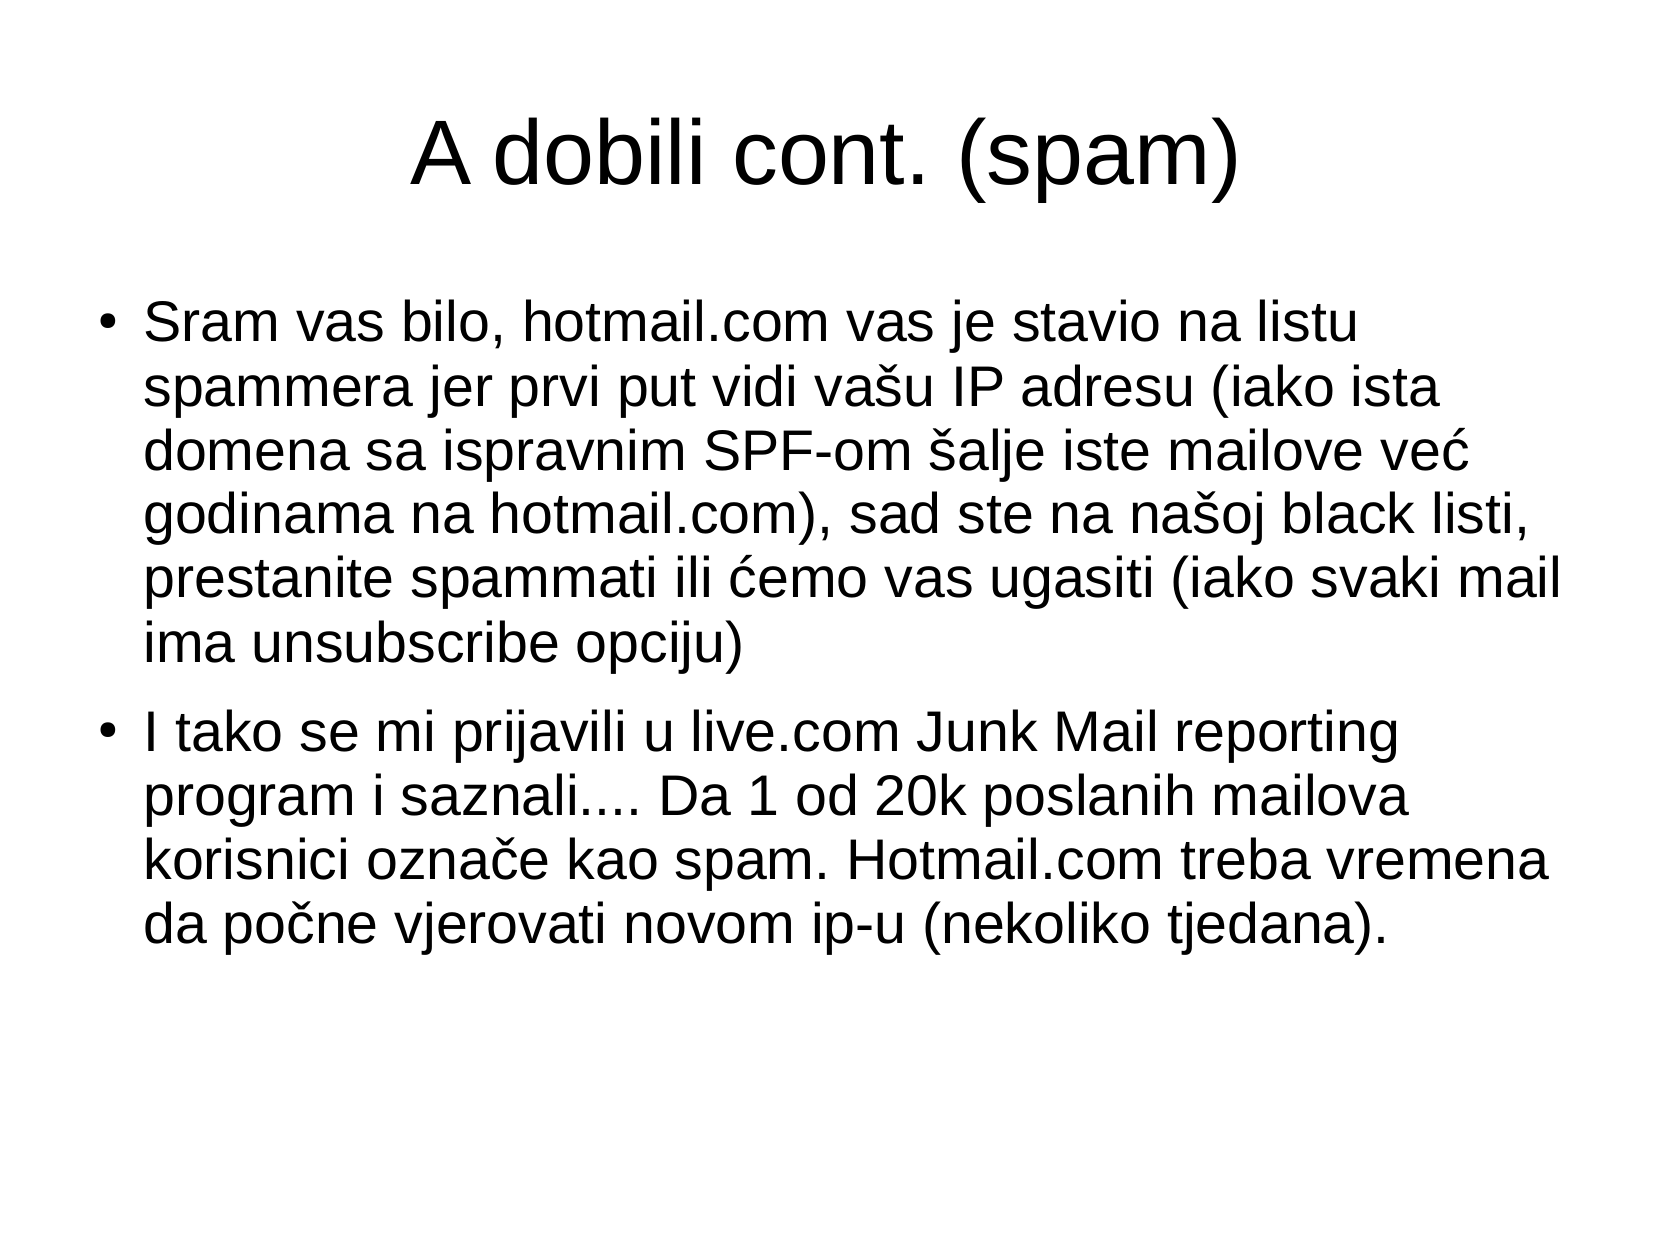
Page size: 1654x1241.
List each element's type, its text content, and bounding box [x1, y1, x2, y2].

title A dobili cont. (spam) [82, 49, 1571, 257]
list Sram vas bilo, hotmail.com vas je stavio na listu spammera jer prvi put vidi vašu IP adresu (iako ista domena sa ispravnim SPF-om šalje iste mailove već godinama na hotmail.com), sad ste na našoj black listi, prestanite spammati ili ćemo vas ugasiti (iako svaki mail ima unsubscribe opciju) I tako se mi prijavili u live.com Junk Mail reporting program i saznali.... Da 1 od 20k poslanih mailova korisnici označe kao spam. Hotmail.com treba vremena da počne vjerovati novom ip-u (nekoliko tjedana). [82, 290, 1571, 1010]
